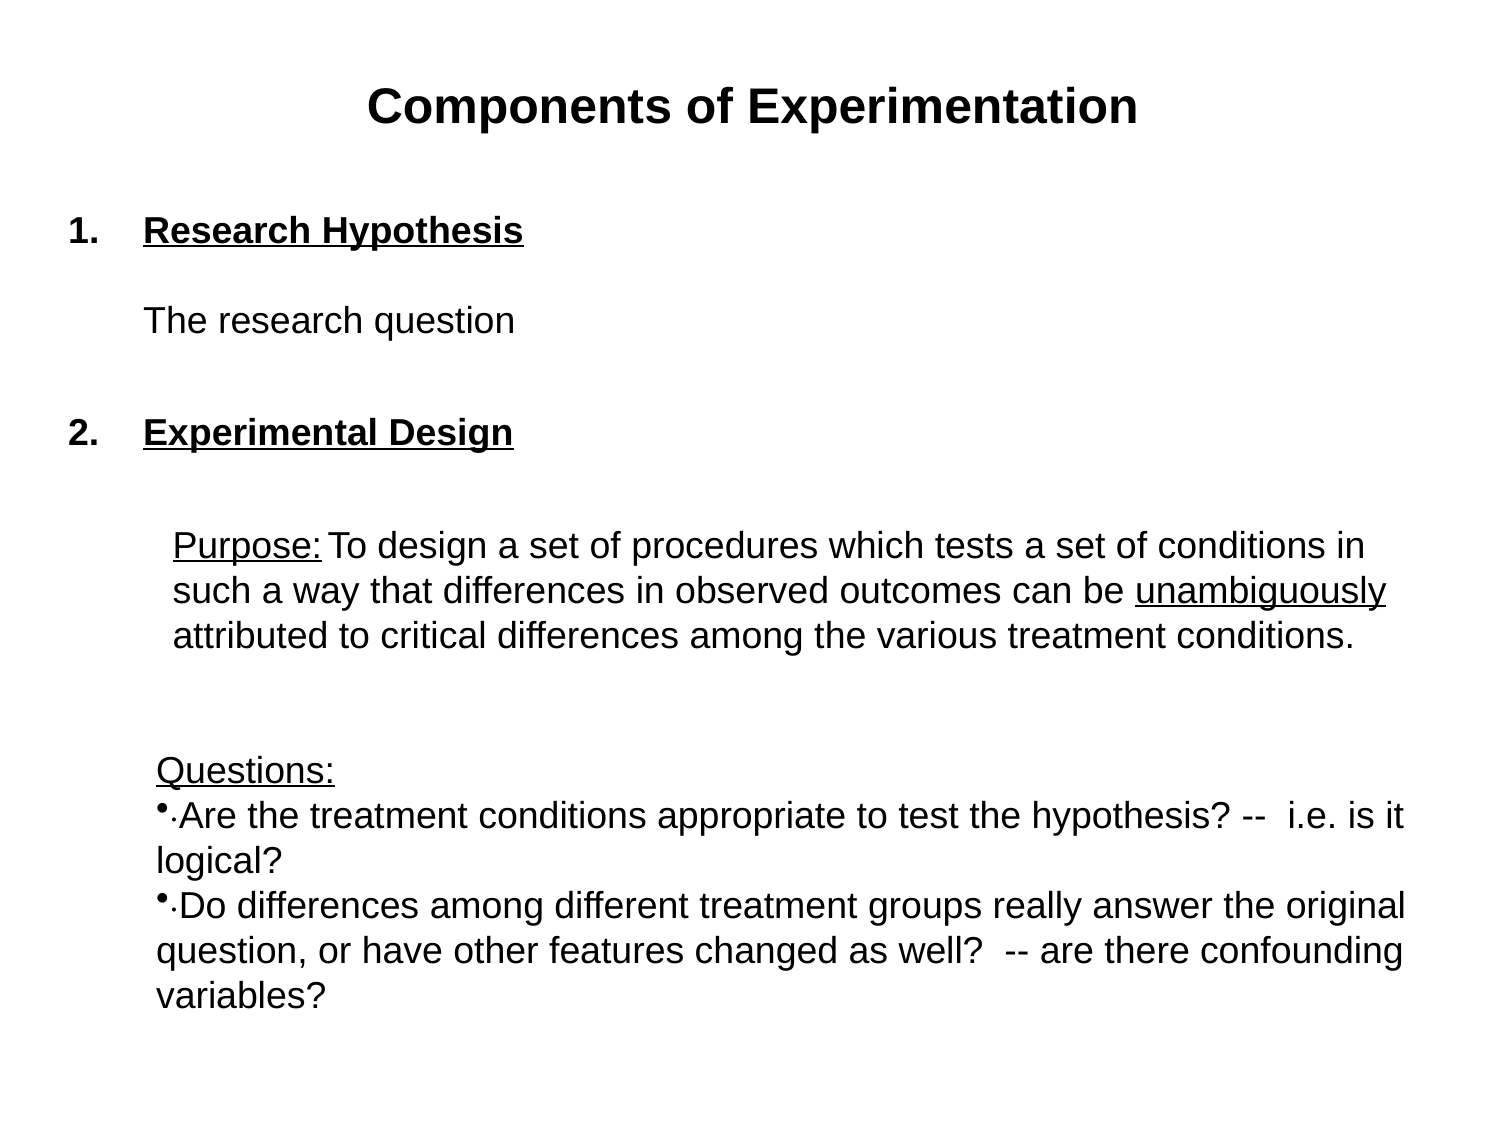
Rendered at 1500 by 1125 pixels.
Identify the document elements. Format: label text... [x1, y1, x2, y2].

text_box Components of Experimentation [352, 66, 1155, 142]
text_box Research Hypothesis The research question 2. Experimental Design Purpose: To design a set of procedures which tests a set of conditions in such a way that differences in observed outcomes can be unambiguously attributed to critical differences among the various treatment conditions. Questions: Are the treatment conditions appropriate to test the hypothesis? -- i.e. is it logical? Do differences among different treatment groups really answer the original question, or have other features changed as well? -- are there confounding variables? [53, 197, 1436, 1069]
